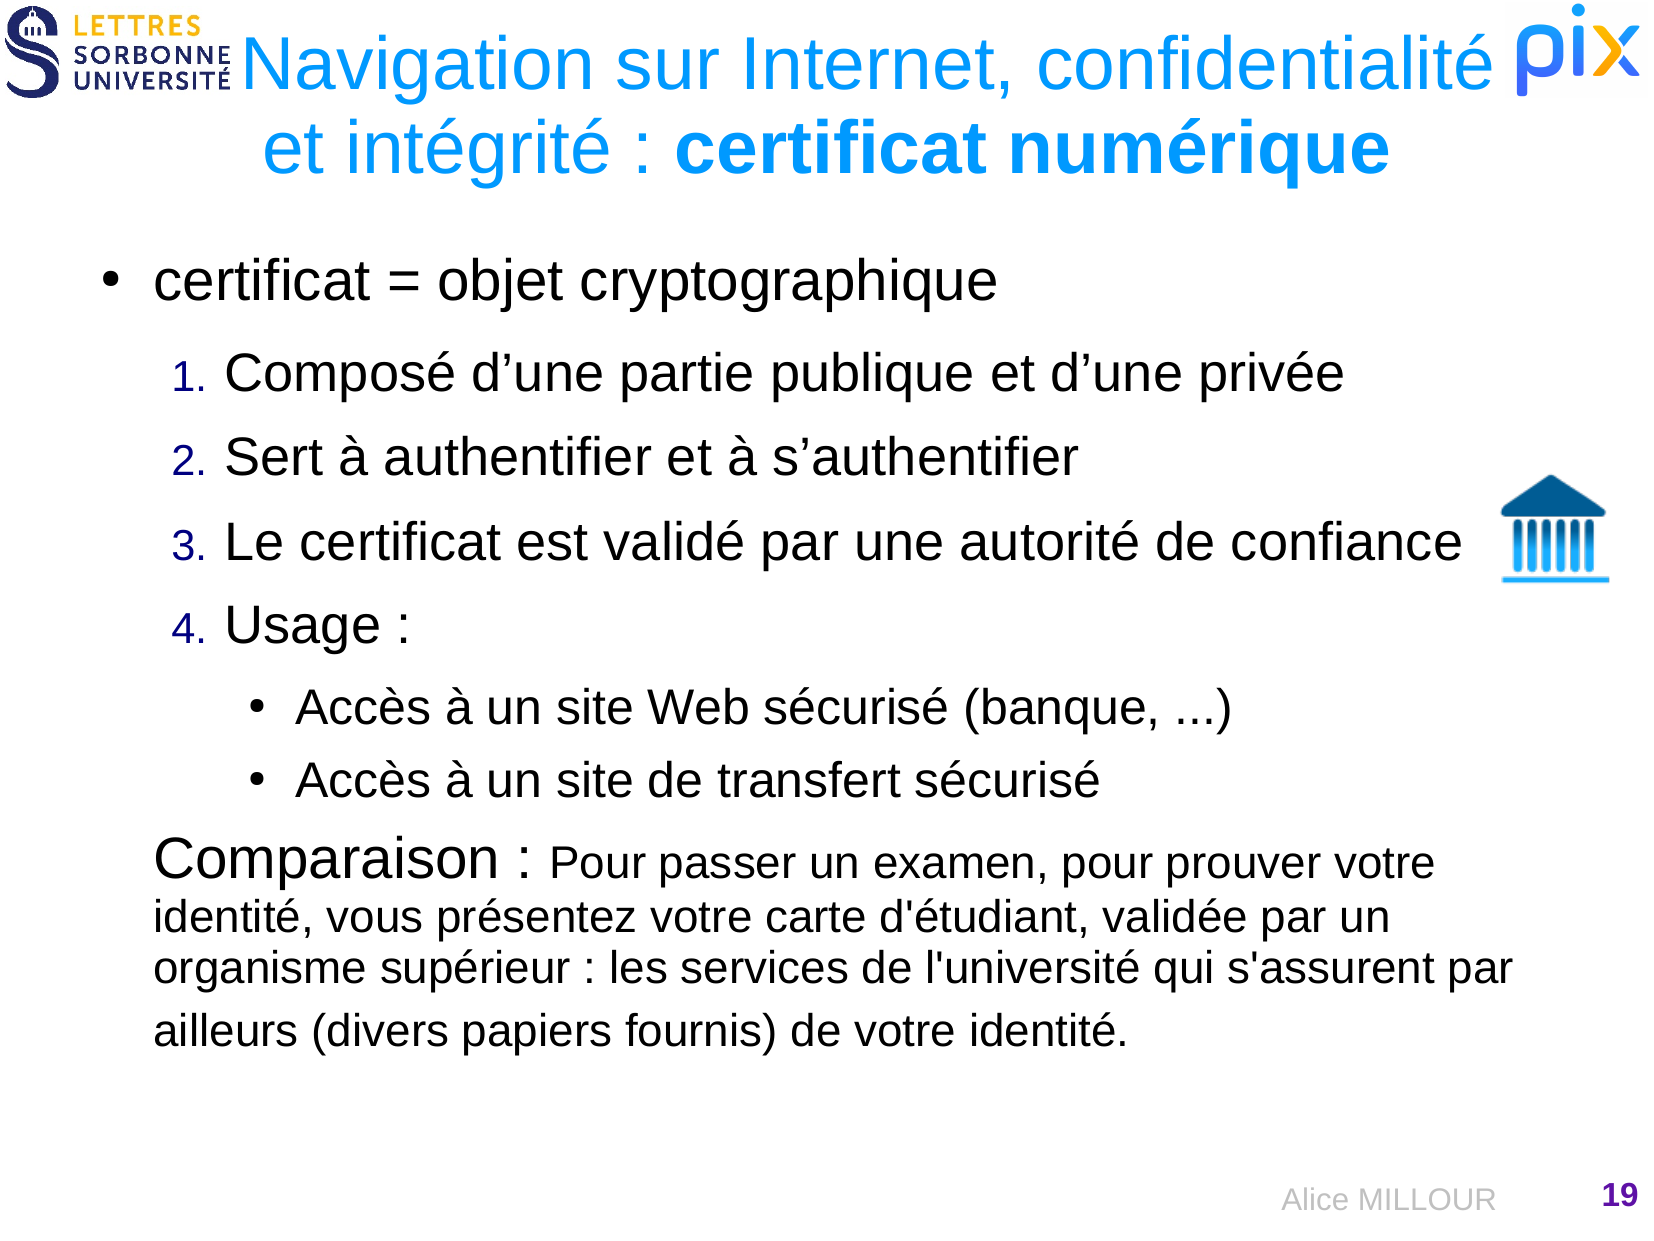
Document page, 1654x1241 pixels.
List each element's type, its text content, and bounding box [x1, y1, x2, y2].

picture [1571, 2, 1648, 98]
picture [5, 6, 82, 98]
picture [1482, 460, 1620, 598]
title Navigation sur Internet, confidentialité et intégrité : certificat numérique [82, 2, 1571, 210]
list certificat = objet cryptographique Composé d’une partie publique et d’une privée Sert à authentifier et à s’authentifier Le certificat est validé par une autorité de confiance Usage : Accès à un site Web sécurisé (banque, ...) Accès à un site de transfert sécurisé Comparaison : Pour passer un examen, pour prouver votre identité, vous présentez votre carte d'étudiant, validée par un organisme supérieur : les services de l'université qui s'assurent par ailleurs (divers papiers fournis) de votre identité. [82, 248, 1571, 1137]
